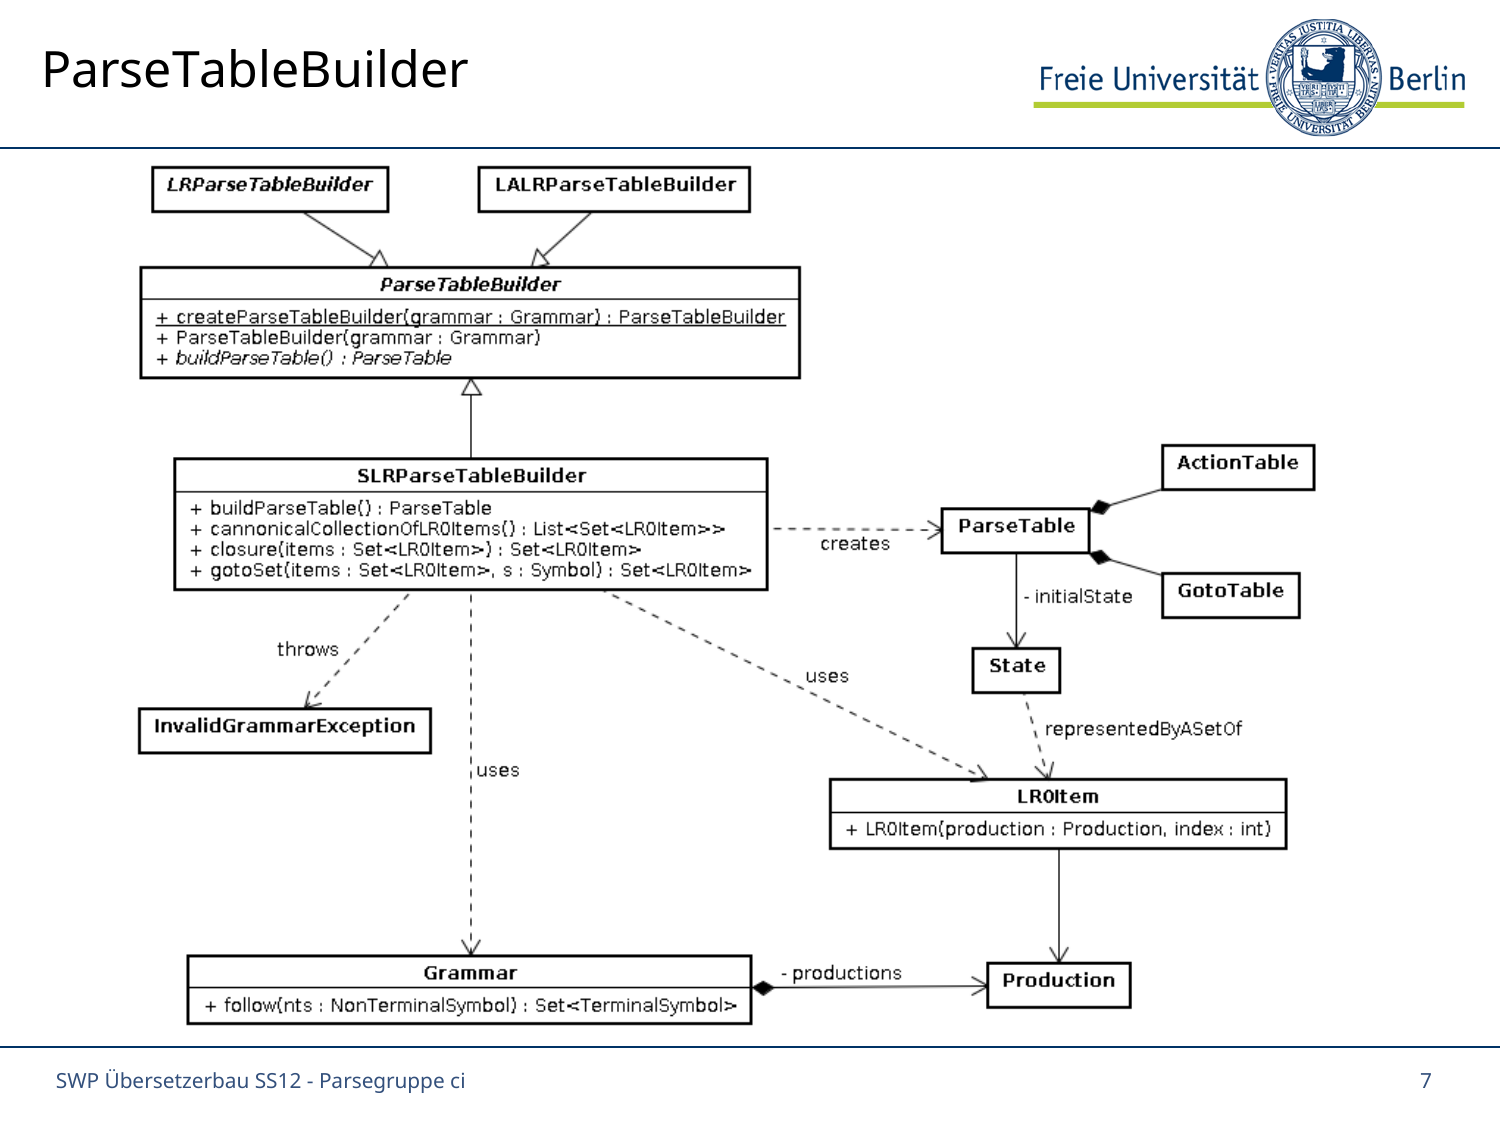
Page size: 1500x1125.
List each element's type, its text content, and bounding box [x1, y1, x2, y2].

picture [125, 153, 1329, 1040]
title ParseTableBuilder [41, 0, 1016, 138]
picture [1033, 19, 1470, 137]
